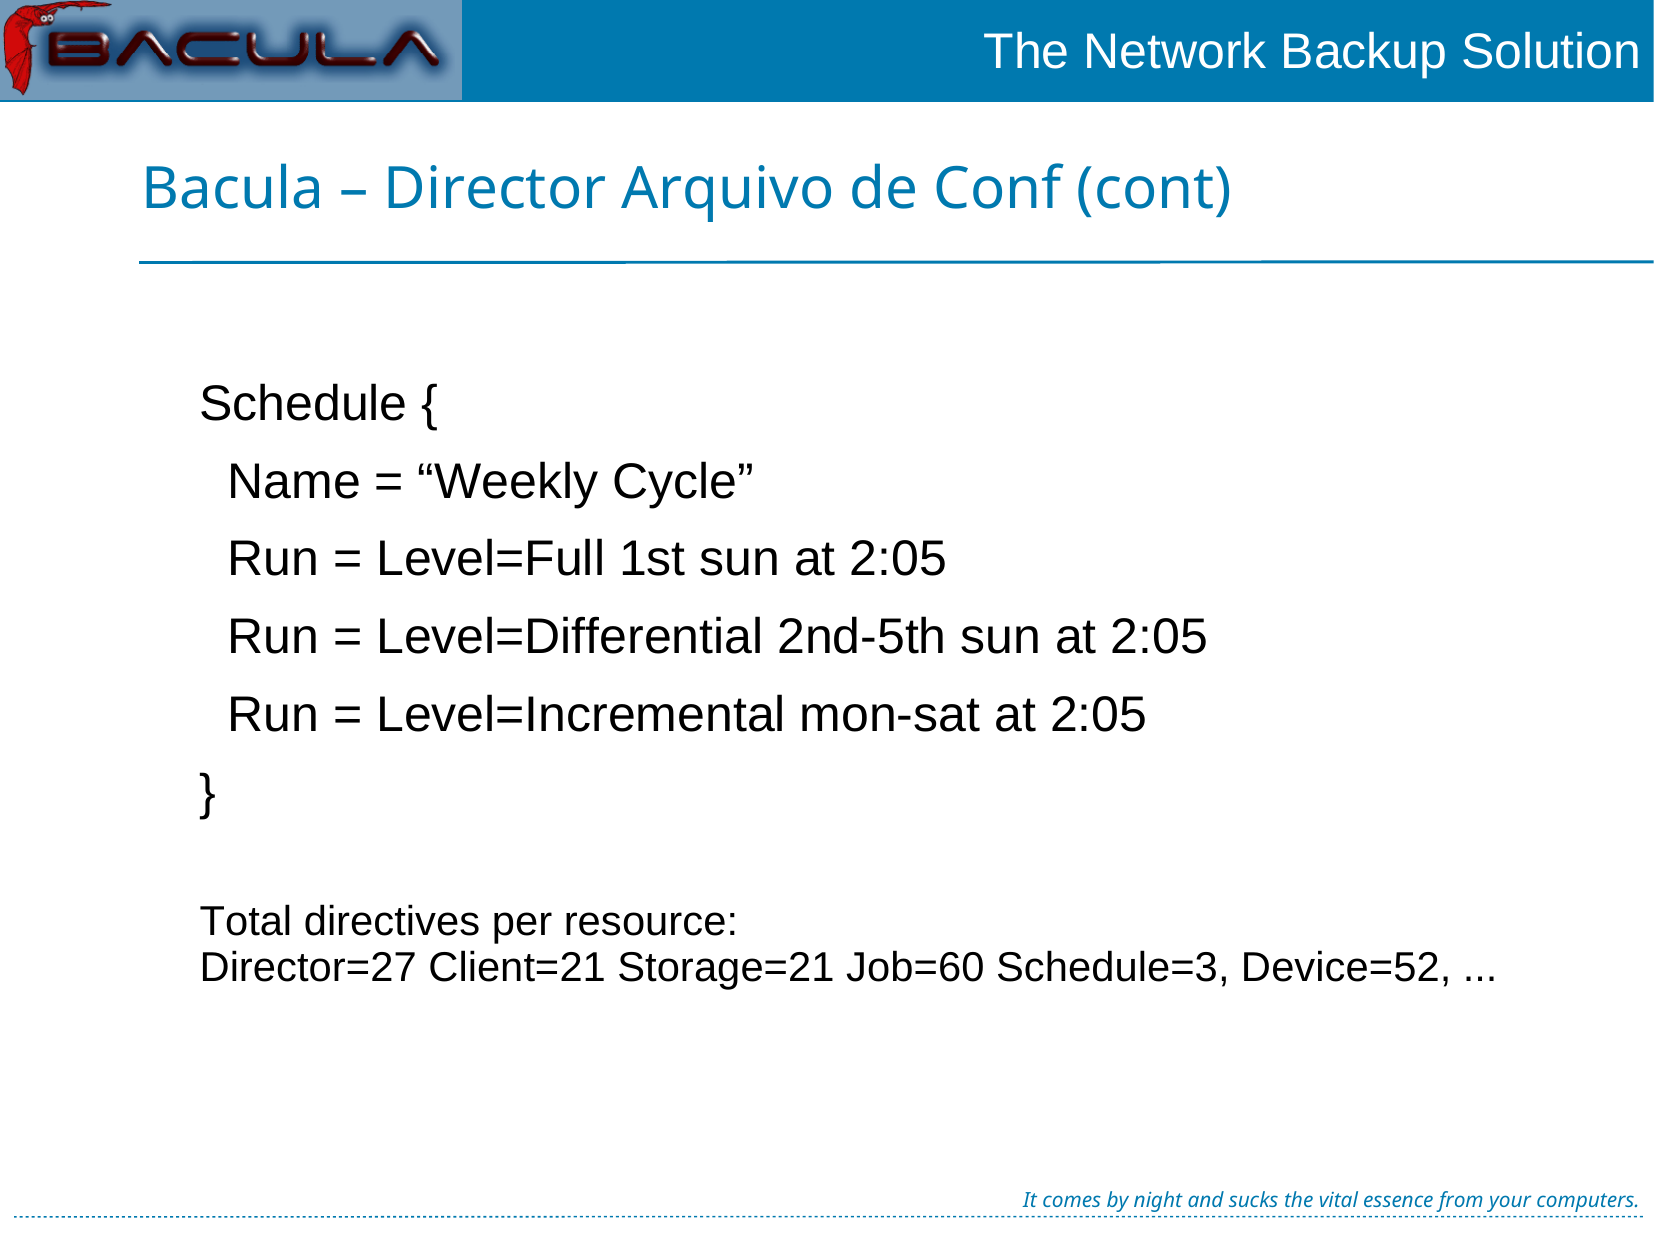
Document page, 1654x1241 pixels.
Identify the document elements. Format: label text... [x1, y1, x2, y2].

list Schedule { Name = “Weekly Cycle” Run = Level=Full 1st sun at 2:05 Run = Level=Differential 2nd-5th sun at 2:05 Run = Level=Incremental mon-sat at 2:05 } Total directives per resource: Director=27 Client=21 Storage=21 Job=60 Schedule=3, Device=52, ... [140, 375, 1534, 1127]
picture [0, 0, 461, 99]
title Bacula – Director Arquivo de Conf (cont) [141, 112, 1501, 226]
